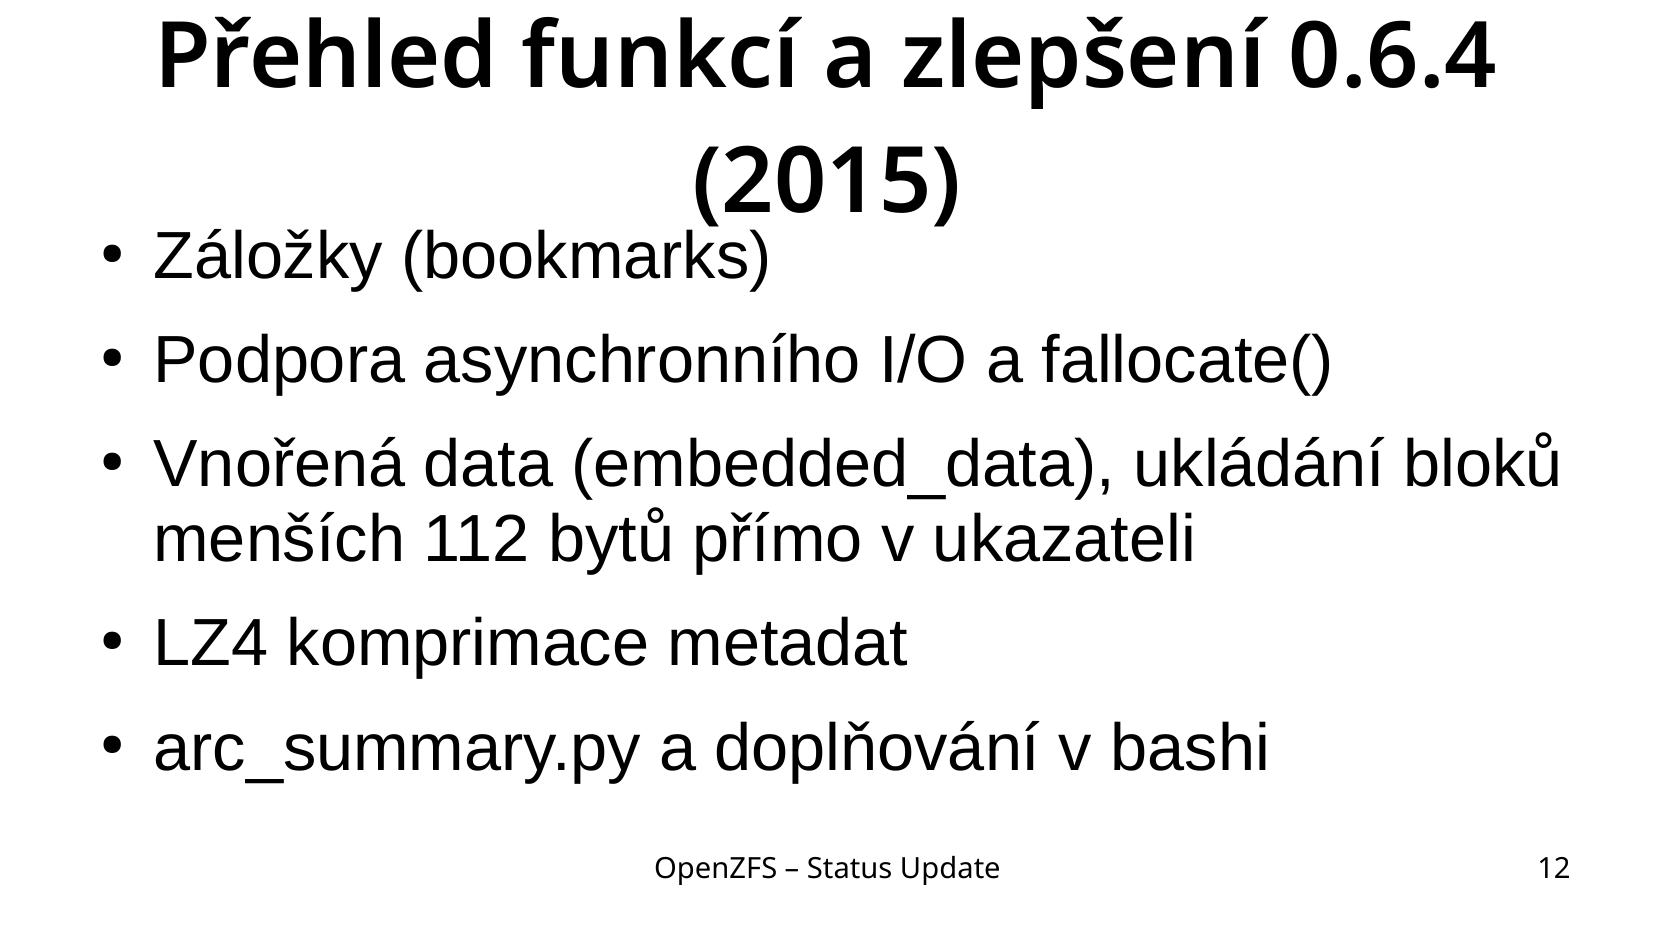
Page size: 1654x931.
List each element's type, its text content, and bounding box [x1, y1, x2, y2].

list Záložky (bookmarks) Podpora asynchronního I/O a fallocate() Vnořená data (embedded_data), ukládání bloků menších 112 bytů přímo v ukazateli LZ4 komprimace metadat arc_summary.py a doplňování v bashi [82, 217, 1571, 826]
title Přehled funkcí a zlepšení 0.6.4 (2015) [82, 37, 1571, 193]
